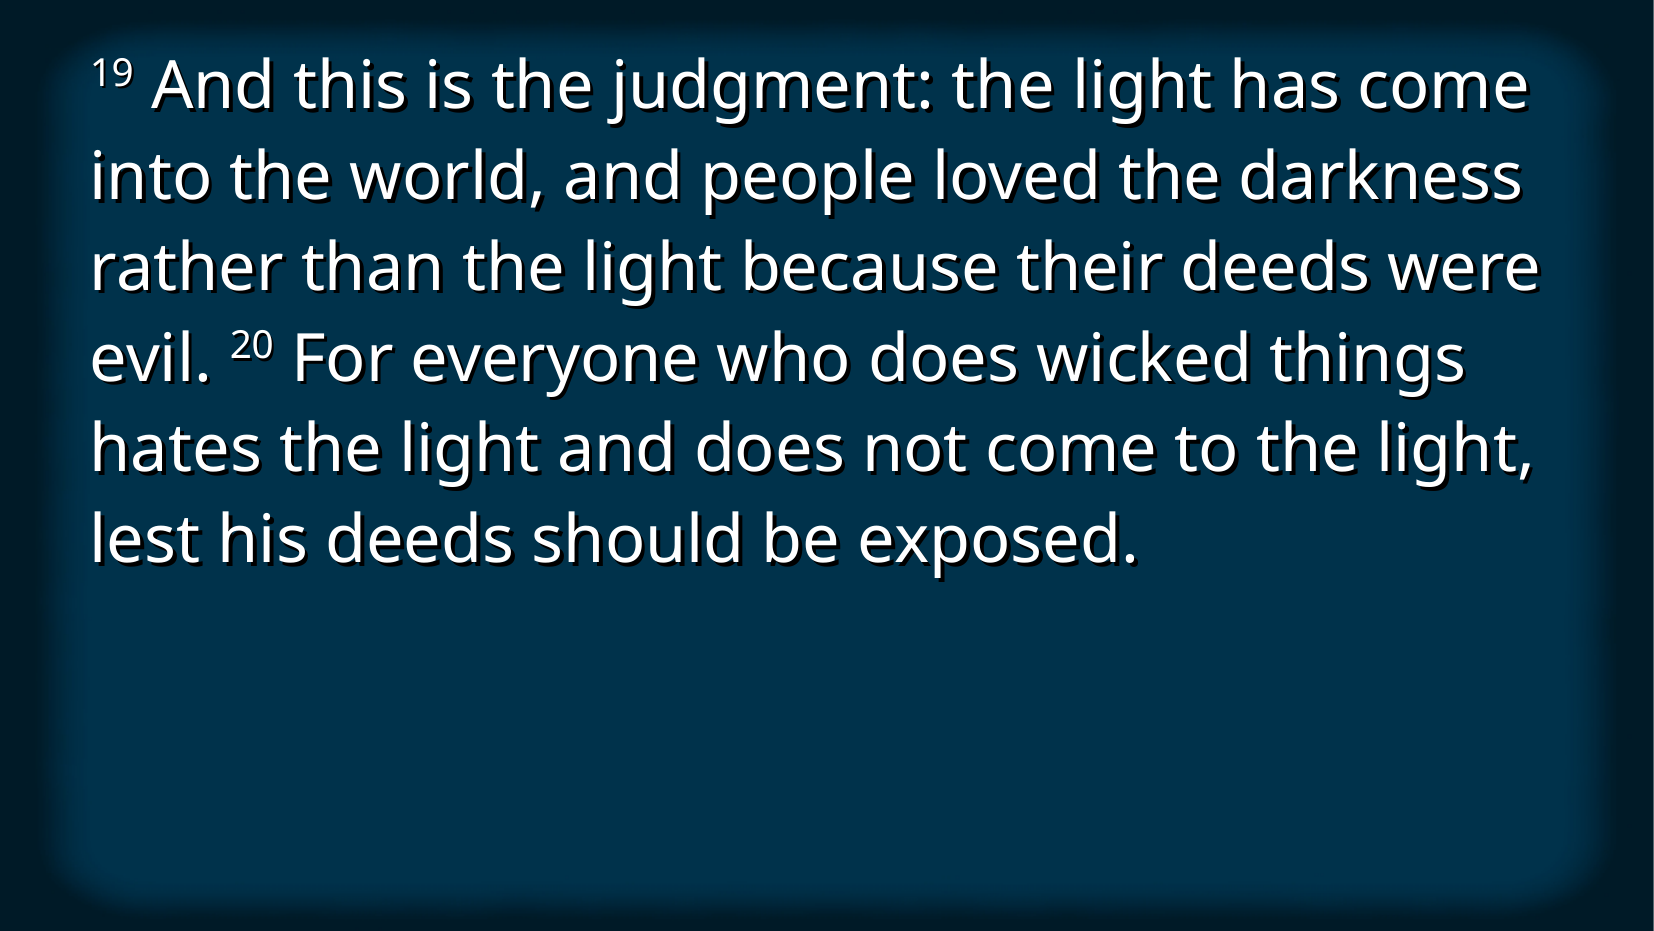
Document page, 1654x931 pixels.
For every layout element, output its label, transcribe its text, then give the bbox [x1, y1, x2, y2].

picture [0, 0, 1654, 931]
text_box 19 And this is the judgment: the light has come into the world, and people loved the darkness rather than the light because their deeds were evil. 20 For everyone who does wicked things hates the light and does not come to the light, lest his deeds should be exposed. [75, 30, 1591, 578]
